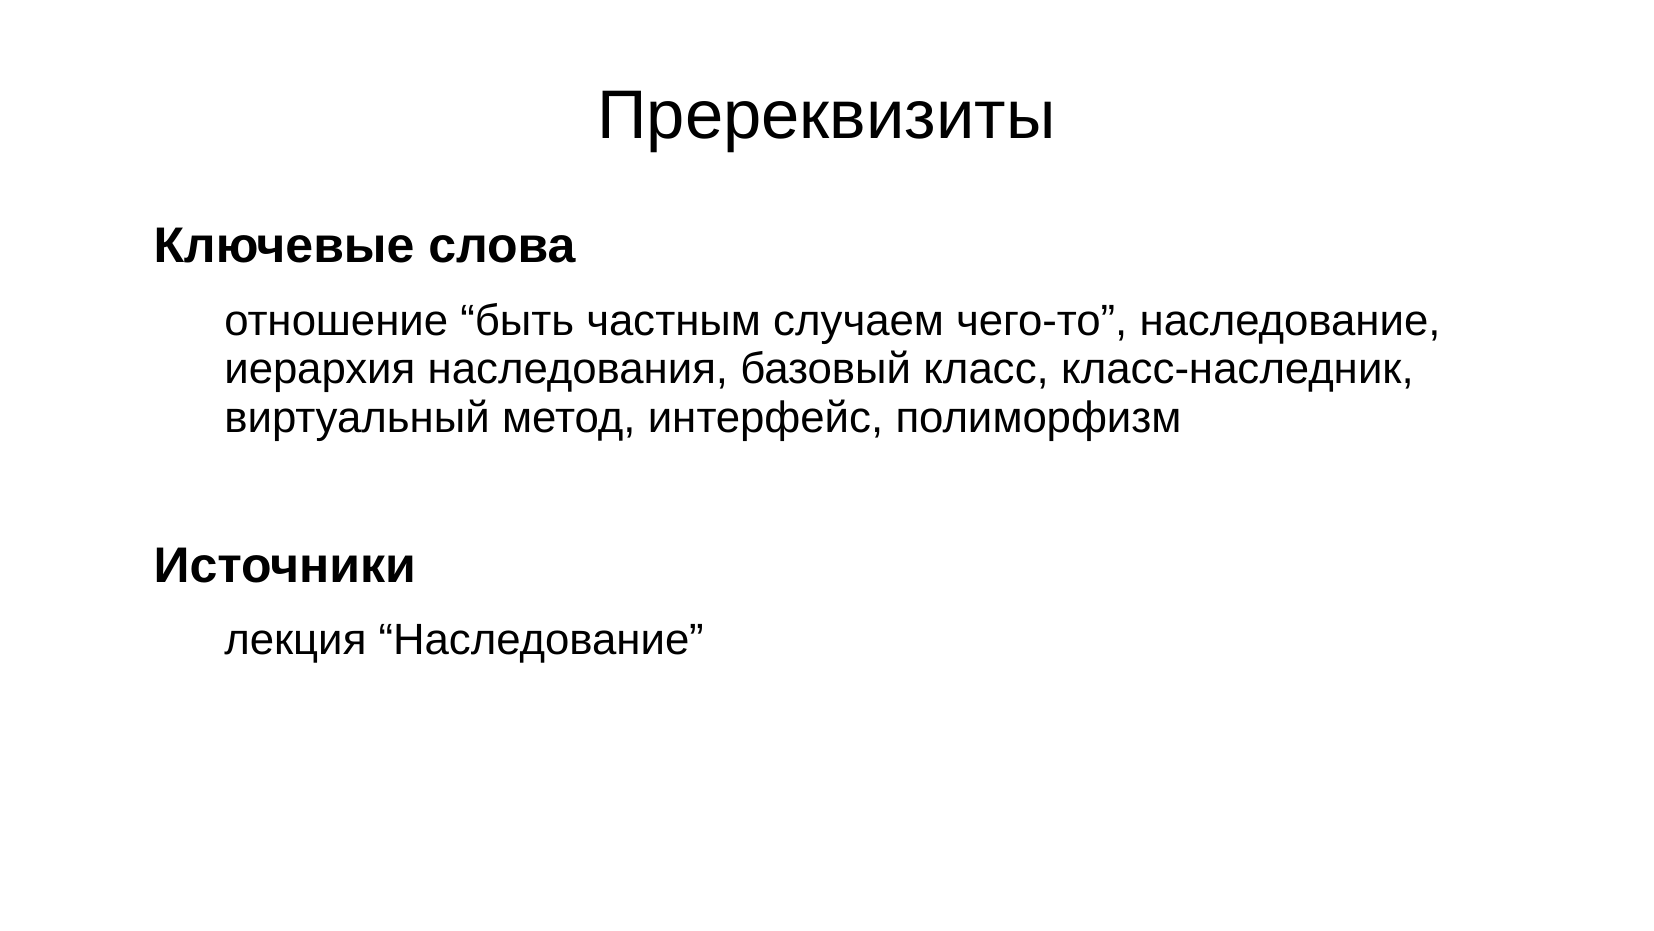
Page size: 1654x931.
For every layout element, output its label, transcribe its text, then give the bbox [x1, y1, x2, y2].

list Ключевые слова отношение “быть частным случаем чего-то”, наследование, иерархия наследования, базовый класс, класс-наследник, виртуальный метод, интерфейс, полиморфизм Источники лекция “Наследование” [82, 217, 1571, 758]
title Пререквизиты [82, 37, 1571, 193]
